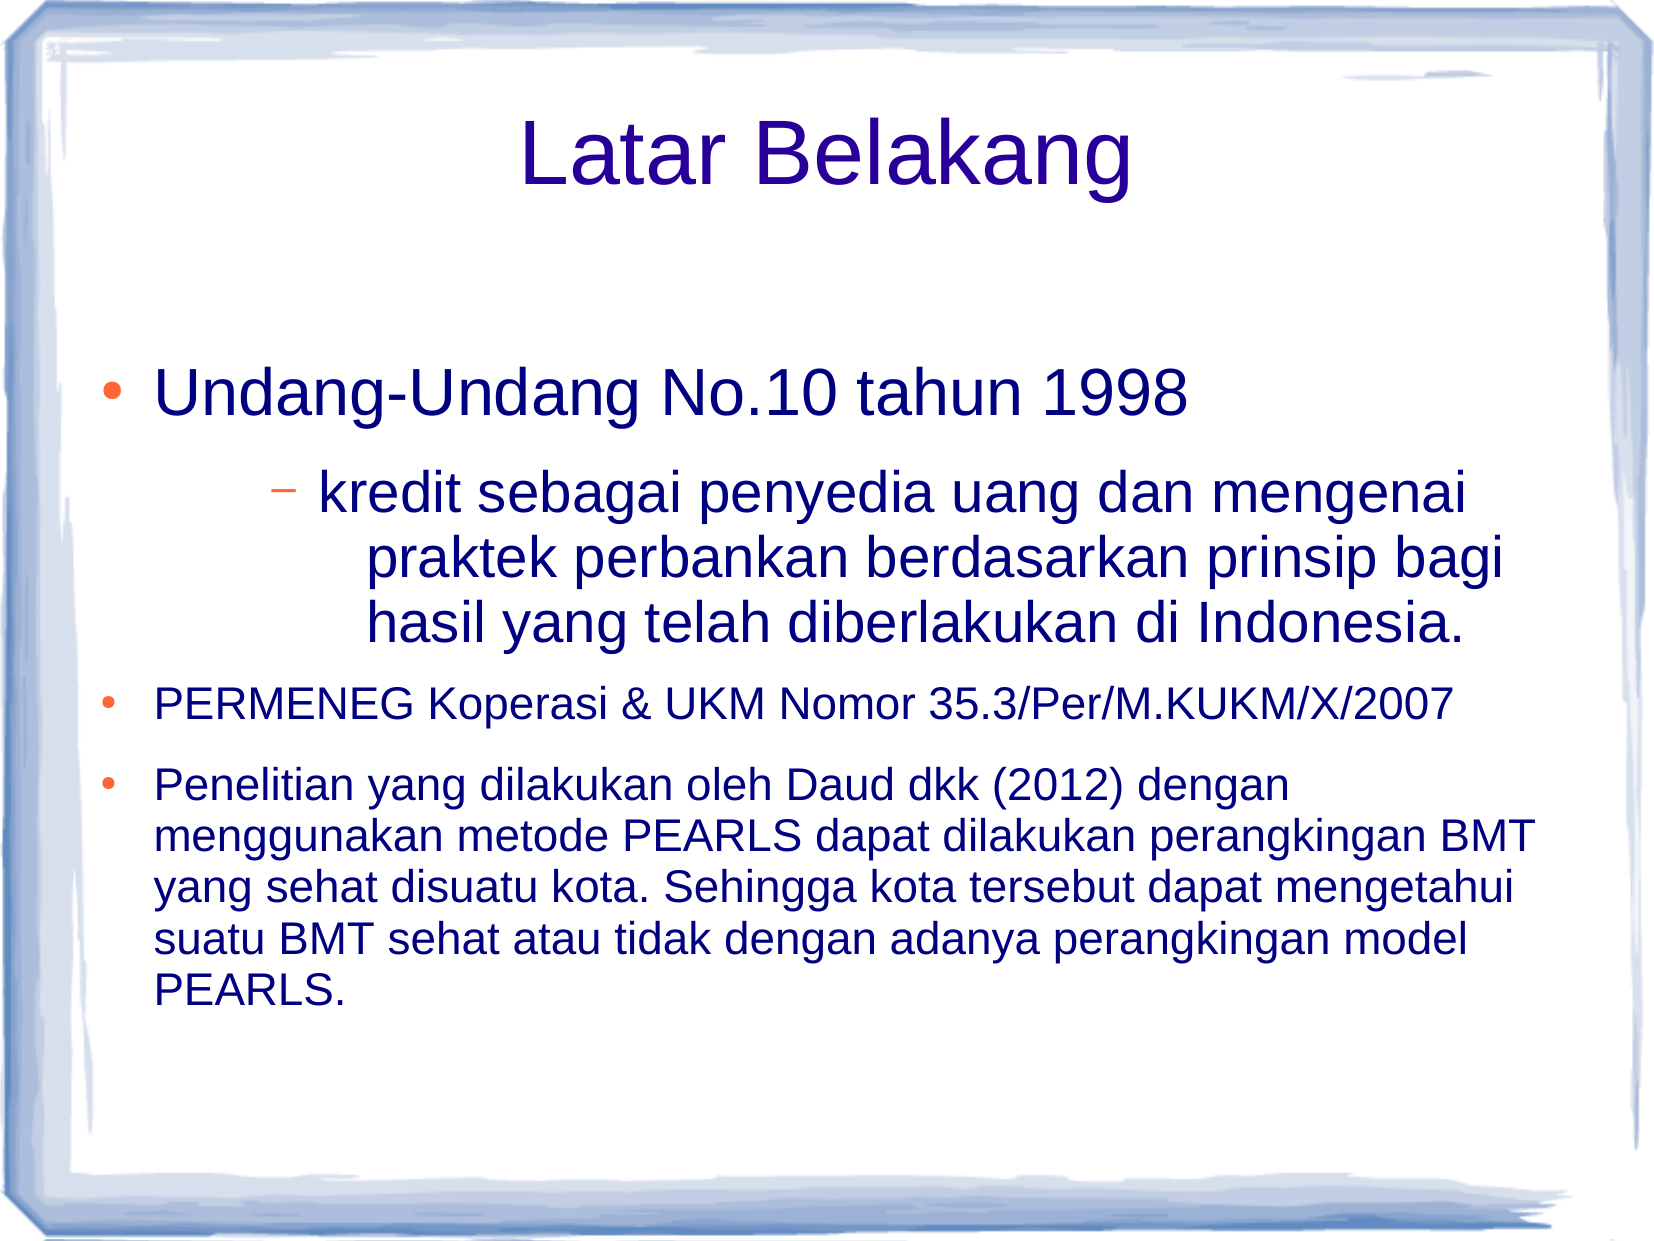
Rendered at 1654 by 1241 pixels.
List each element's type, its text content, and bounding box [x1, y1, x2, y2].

list Undang-Undang No.10 tahun 1998 kredit sebagai penyedia uang dan mengenai praktek perbankan berdasarkan prinsip bagi hasil yang telah diberlakukan di Indonesia. PERMENEG Koperasi & UKM Nomor 35.3/Per/M.KUKM/X/2007 Penelitian yang dilakukan oleh Daud dkk (2012) dengan menggunakan metode PEARLS dapat dilakukan perangkingan BMT yang sehat disuatu kota. Sehingga kota tersebut dapat mengetahui suatu BMT sehat atau tidak dengan adanya perangkingan model PEARLS. [82, 355, 1571, 1075]
title Latar Belakang [82, 49, 1571, 257]
picture [0, 0, 1654, 1241]
